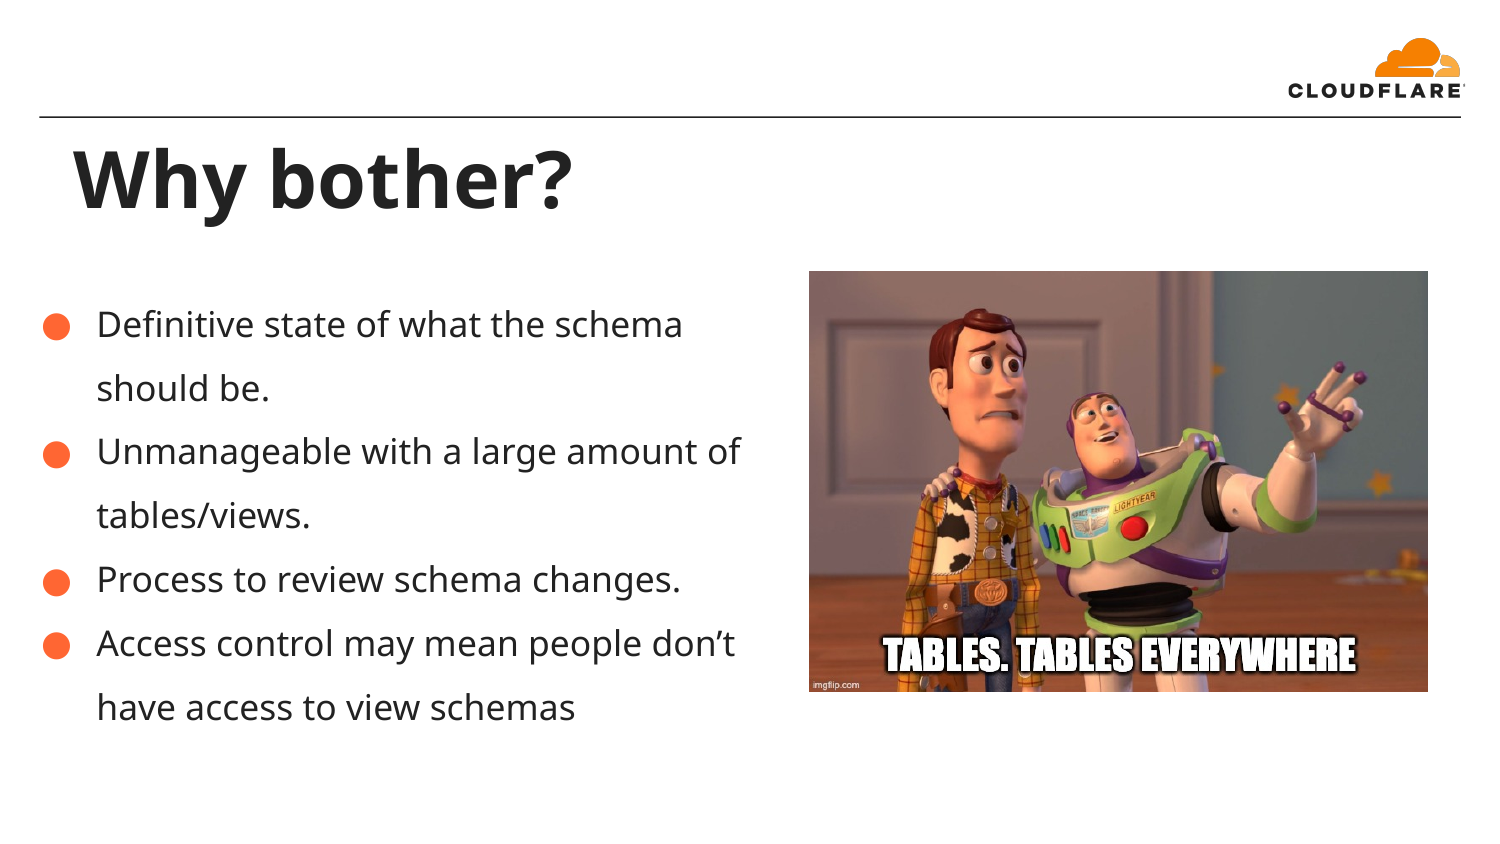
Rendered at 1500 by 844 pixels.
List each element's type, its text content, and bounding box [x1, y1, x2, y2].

title Why bother? [73, 129, 1321, 237]
picture [1288, 38, 1466, 98]
list Definitive state of what the schema should be. Unmanageable with a large amount of tables/views. Process to review schema changes. Access control may mean people don’t have access to view schemas [21, 280, 750, 760]
picture [809, 271, 1428, 692]
